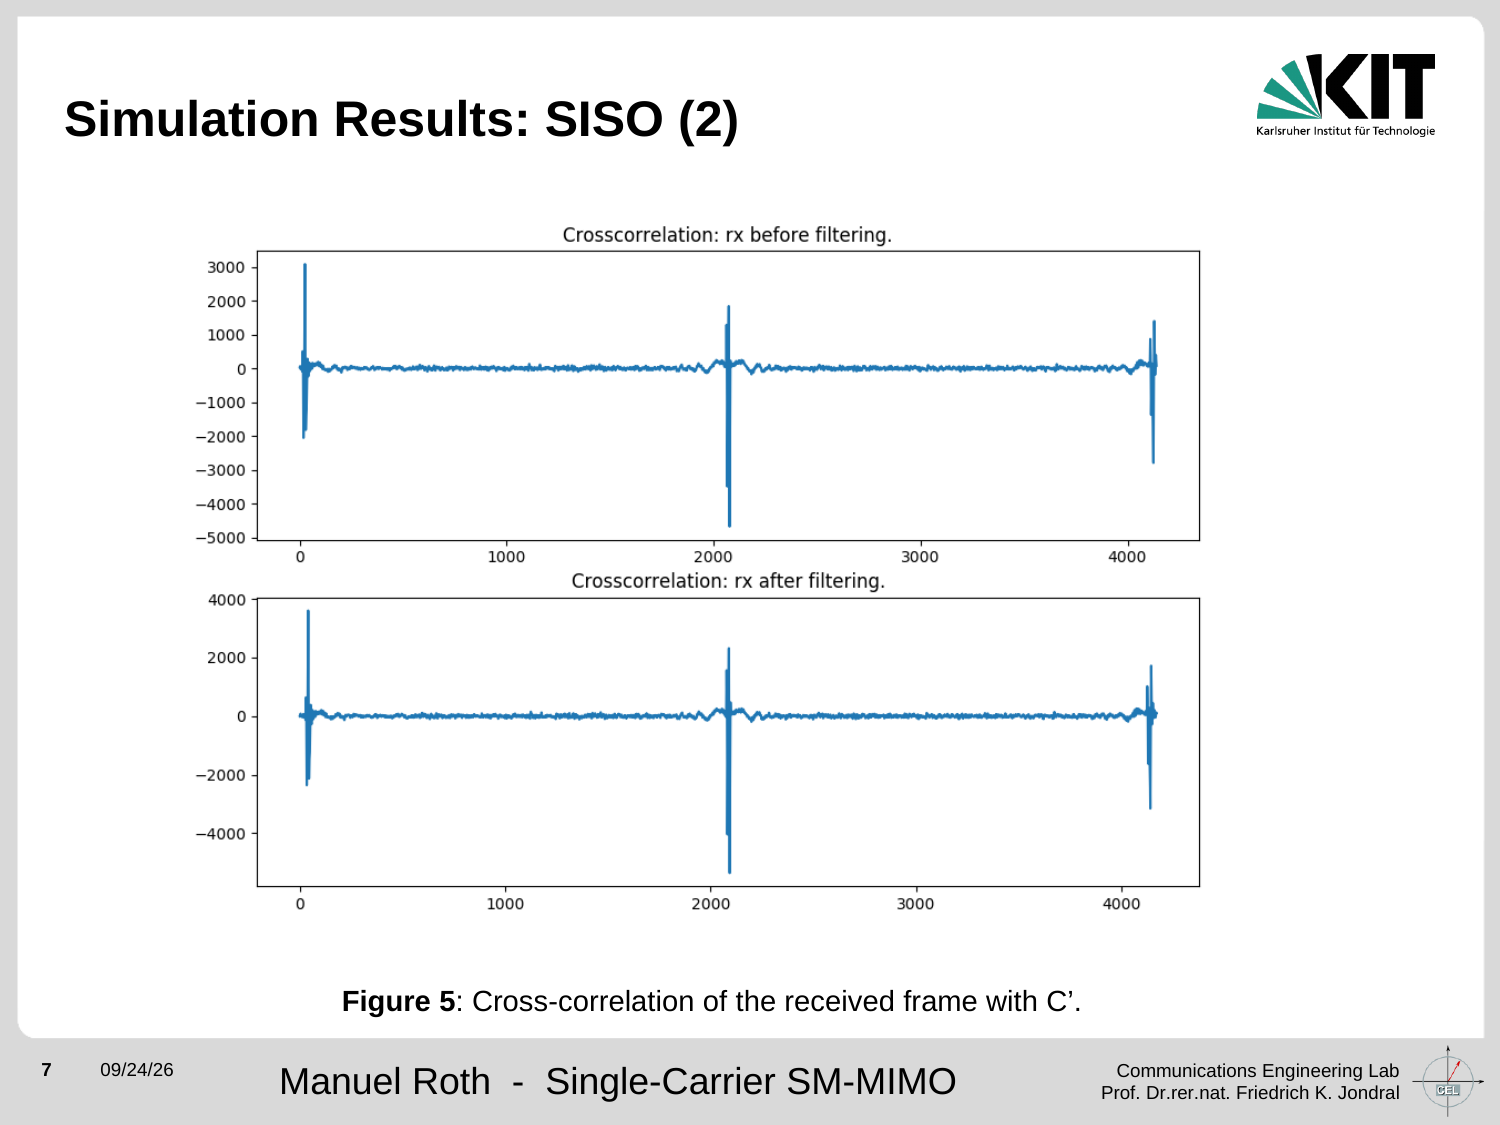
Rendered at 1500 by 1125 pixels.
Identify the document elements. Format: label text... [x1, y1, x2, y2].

title Simulation Results: SISO (2) [64, 54, 1198, 147]
text_box Figure 5: Cross-correlation of the received frame with C’. [300, 978, 1126, 1060]
picture [0, 0, 1500, 1125]
